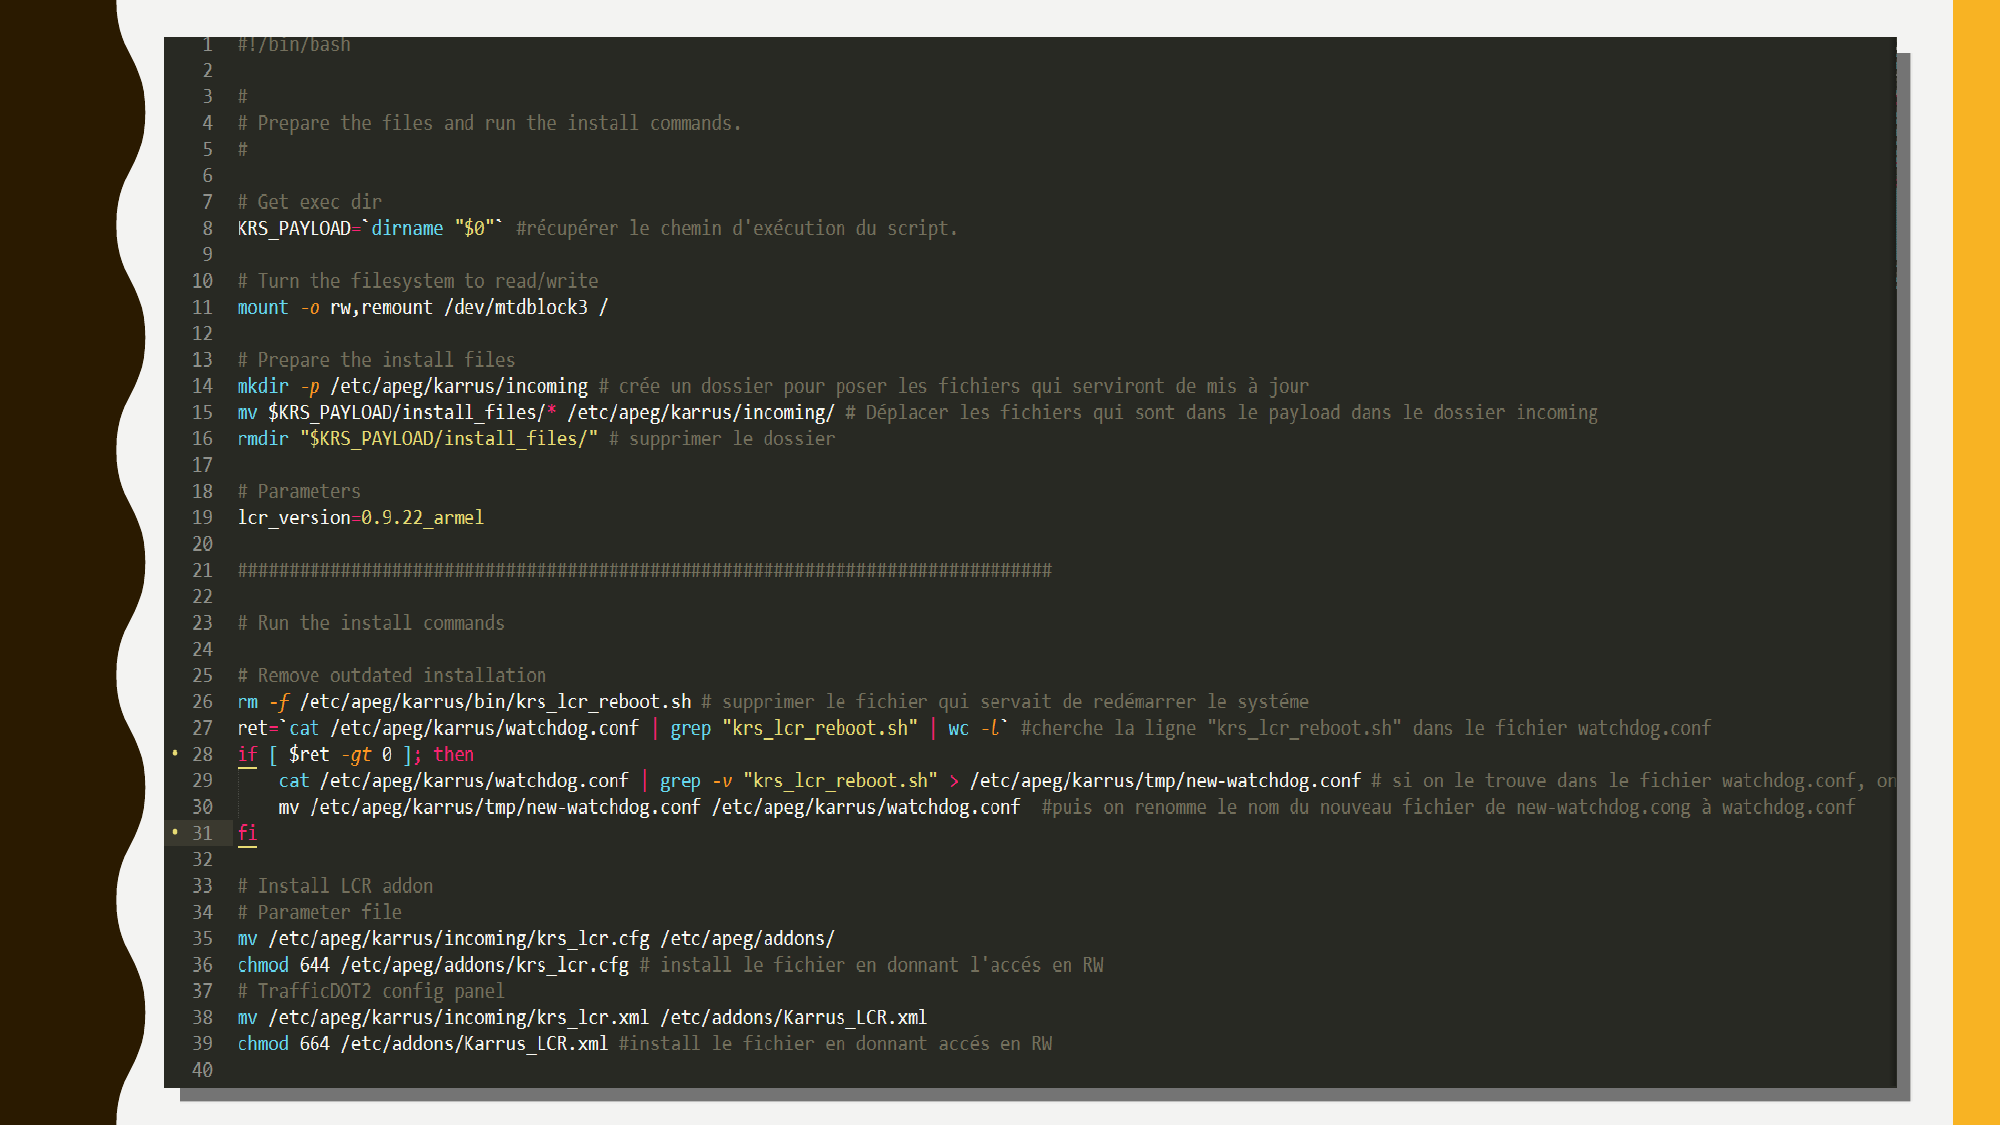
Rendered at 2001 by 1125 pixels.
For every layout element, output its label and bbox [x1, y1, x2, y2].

picture [164, 37, 1897, 1088]
